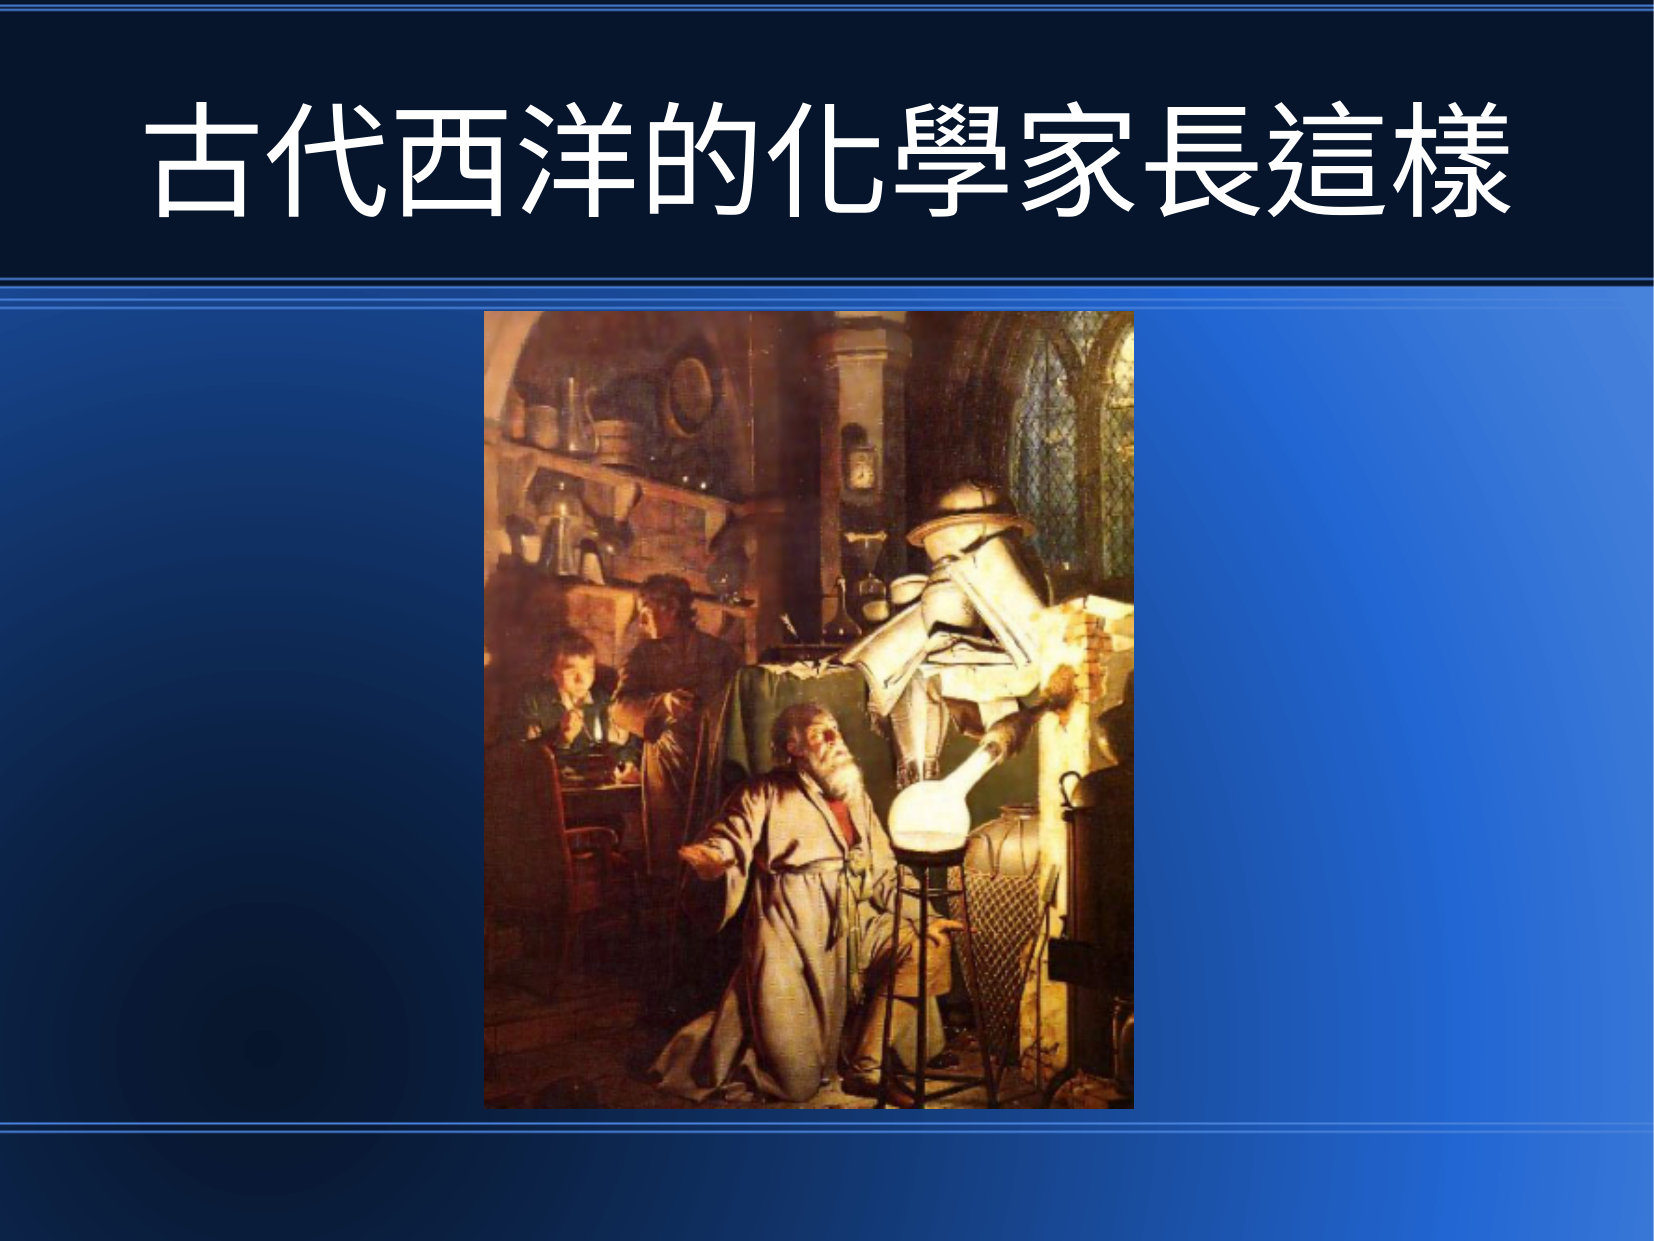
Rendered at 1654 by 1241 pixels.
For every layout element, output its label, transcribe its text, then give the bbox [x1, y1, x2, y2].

picture [0, 0, 1654, 1241]
title 古代西洋的化學家長這樣 [82, 49, 1571, 257]
